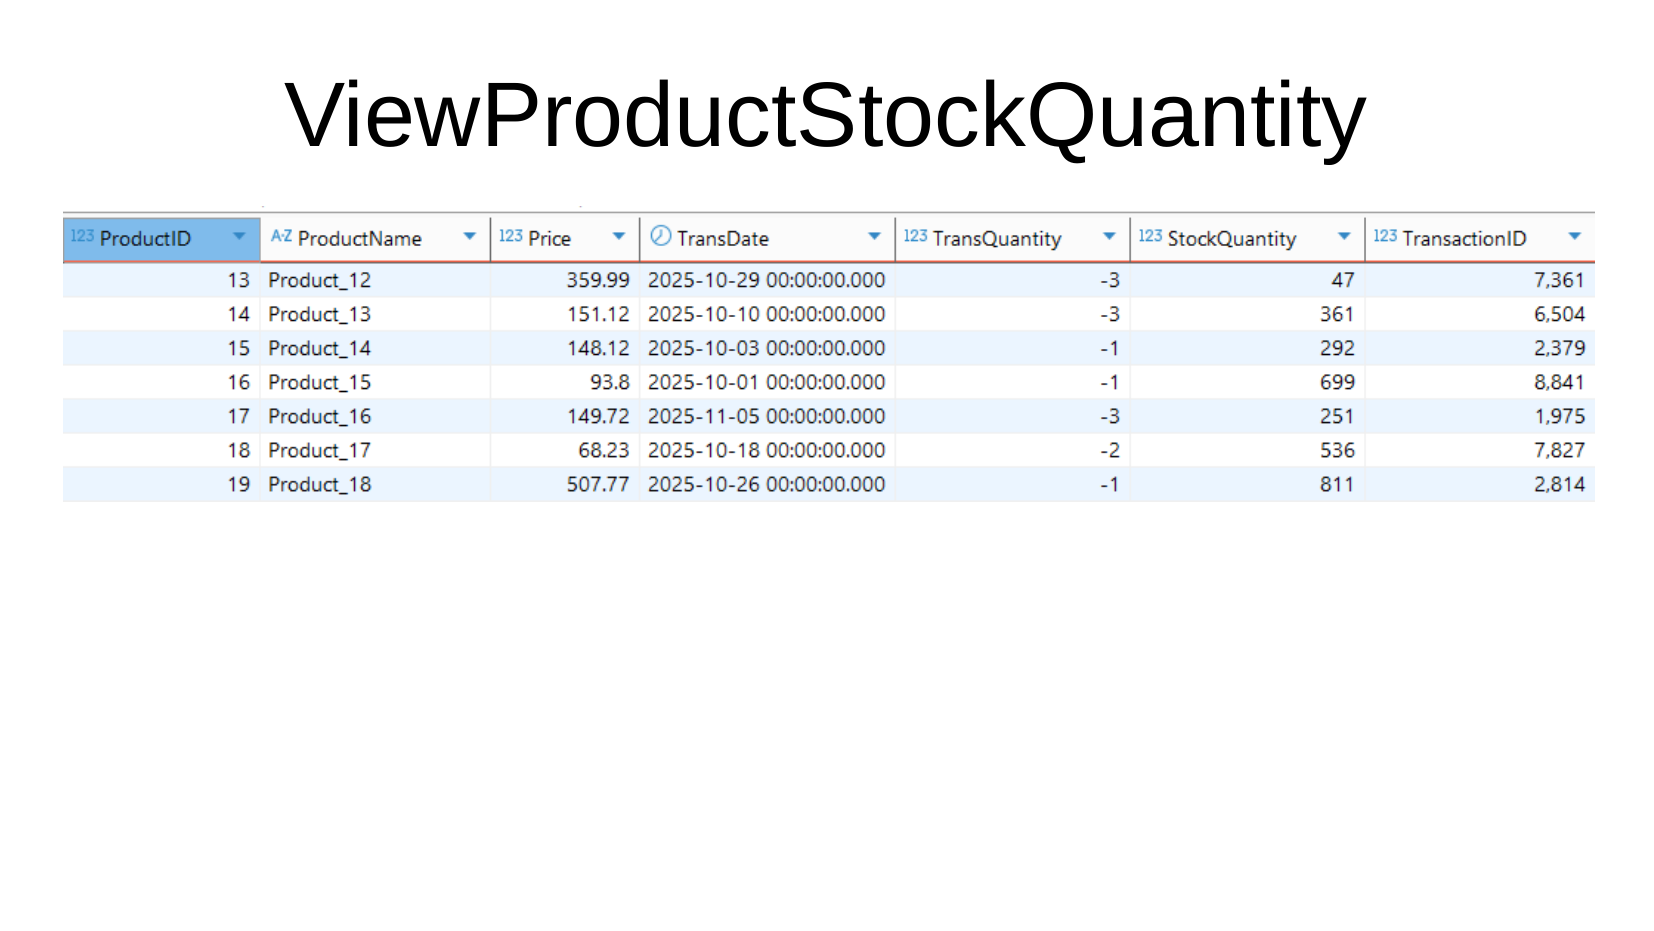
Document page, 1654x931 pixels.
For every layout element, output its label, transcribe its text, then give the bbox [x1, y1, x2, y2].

title ViewProductStockQuantity [82, 37, 1571, 193]
picture [63, 206, 1595, 502]
